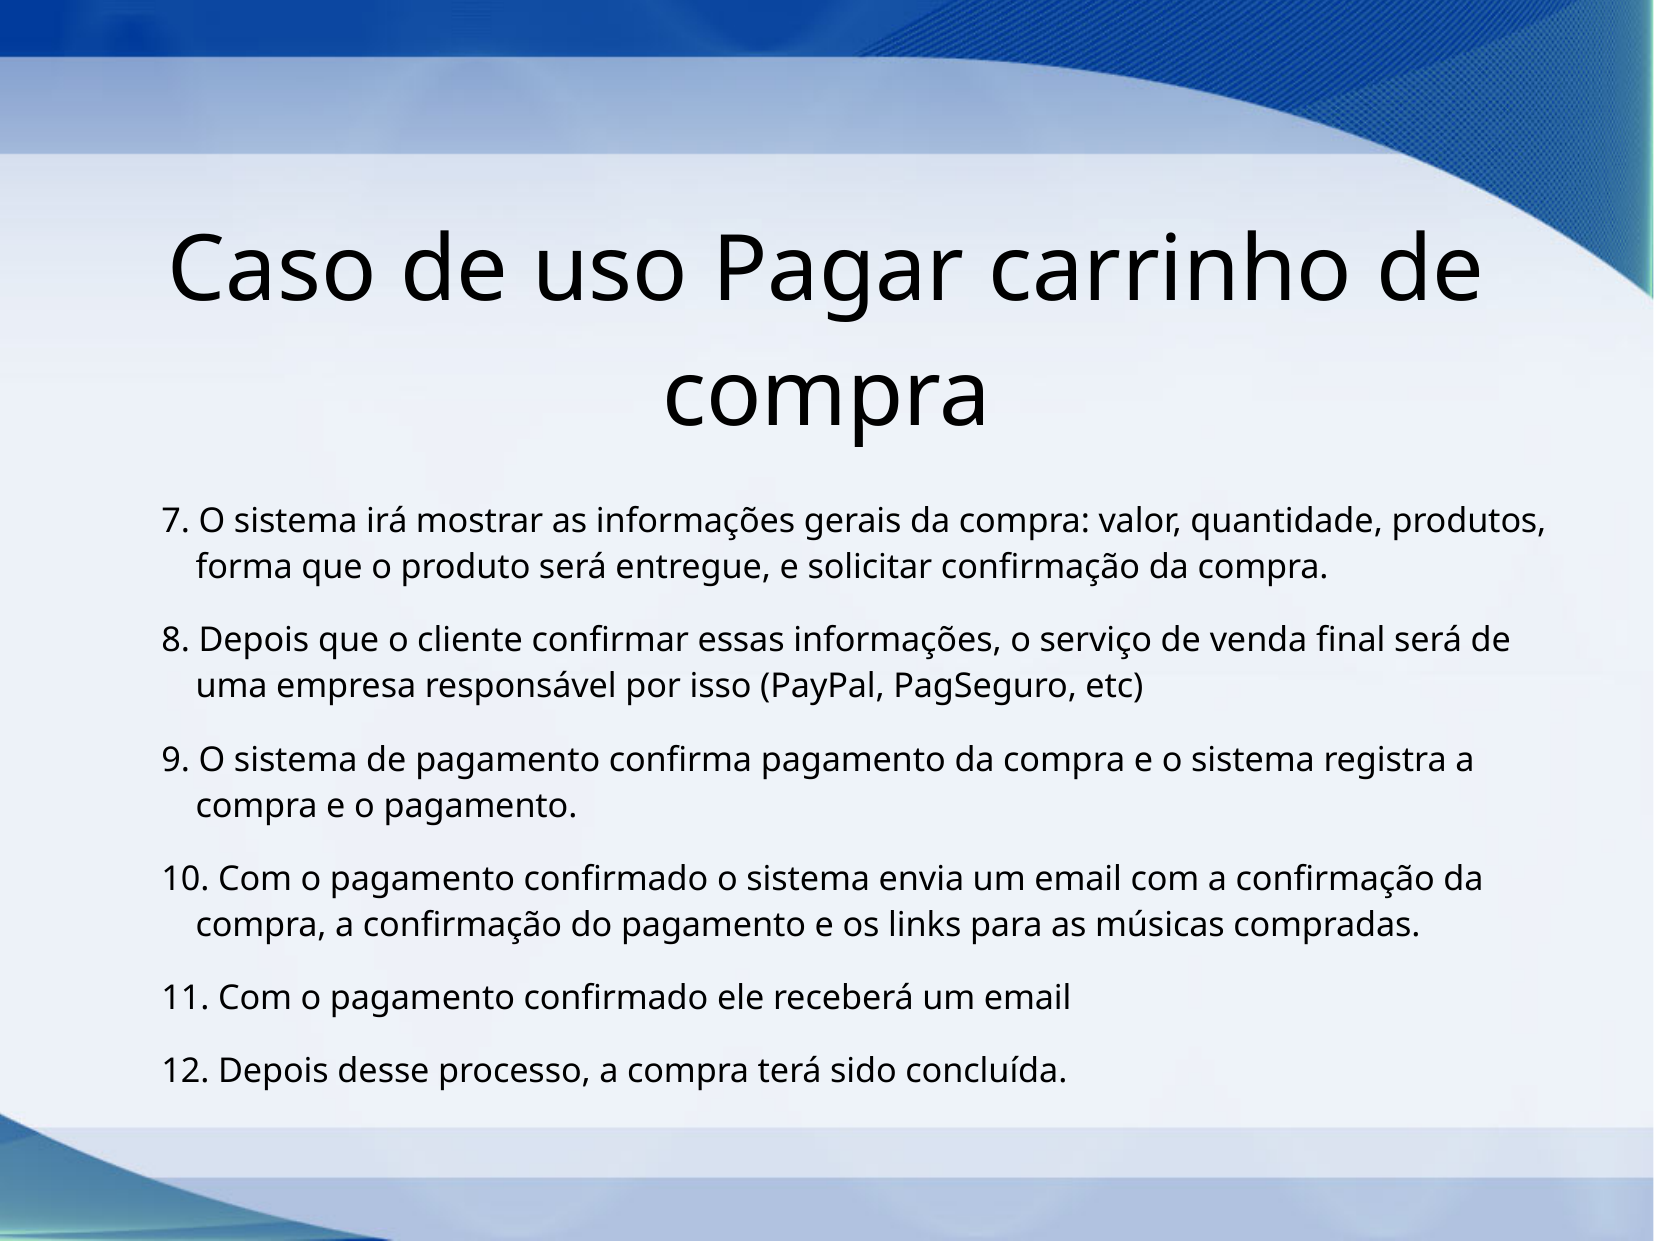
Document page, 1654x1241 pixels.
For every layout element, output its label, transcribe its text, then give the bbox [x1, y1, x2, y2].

picture [0, 0, 1654, 1241]
title Caso de uso Pagar carrinho de compra [82, 223, 1571, 432]
list 7. O sistema irá mostrar as informações gerais da compra: valor, quantidade, produtos, forma que o produto será entregue, e solicitar confirmação da compra. 8. Depois que o cliente confirmar essas informações, o serviço de venda final será de uma empresa responsável por isso (PayPal, PagSeguro, etc) 9. O sistema de pagamento confirma pagamento da compra e o sistema registra a compra e o pagamento. 10. Com o pagamento confirmado o sistema envia um email com a confirmação da compra, a confirmação do pagamento e os links para as músicas compradas. 11. Com o pagamento confirmado ele receberá um email 12. Depois desse processo, a compra terá sido concluída. [59, 496, 1583, 1104]
